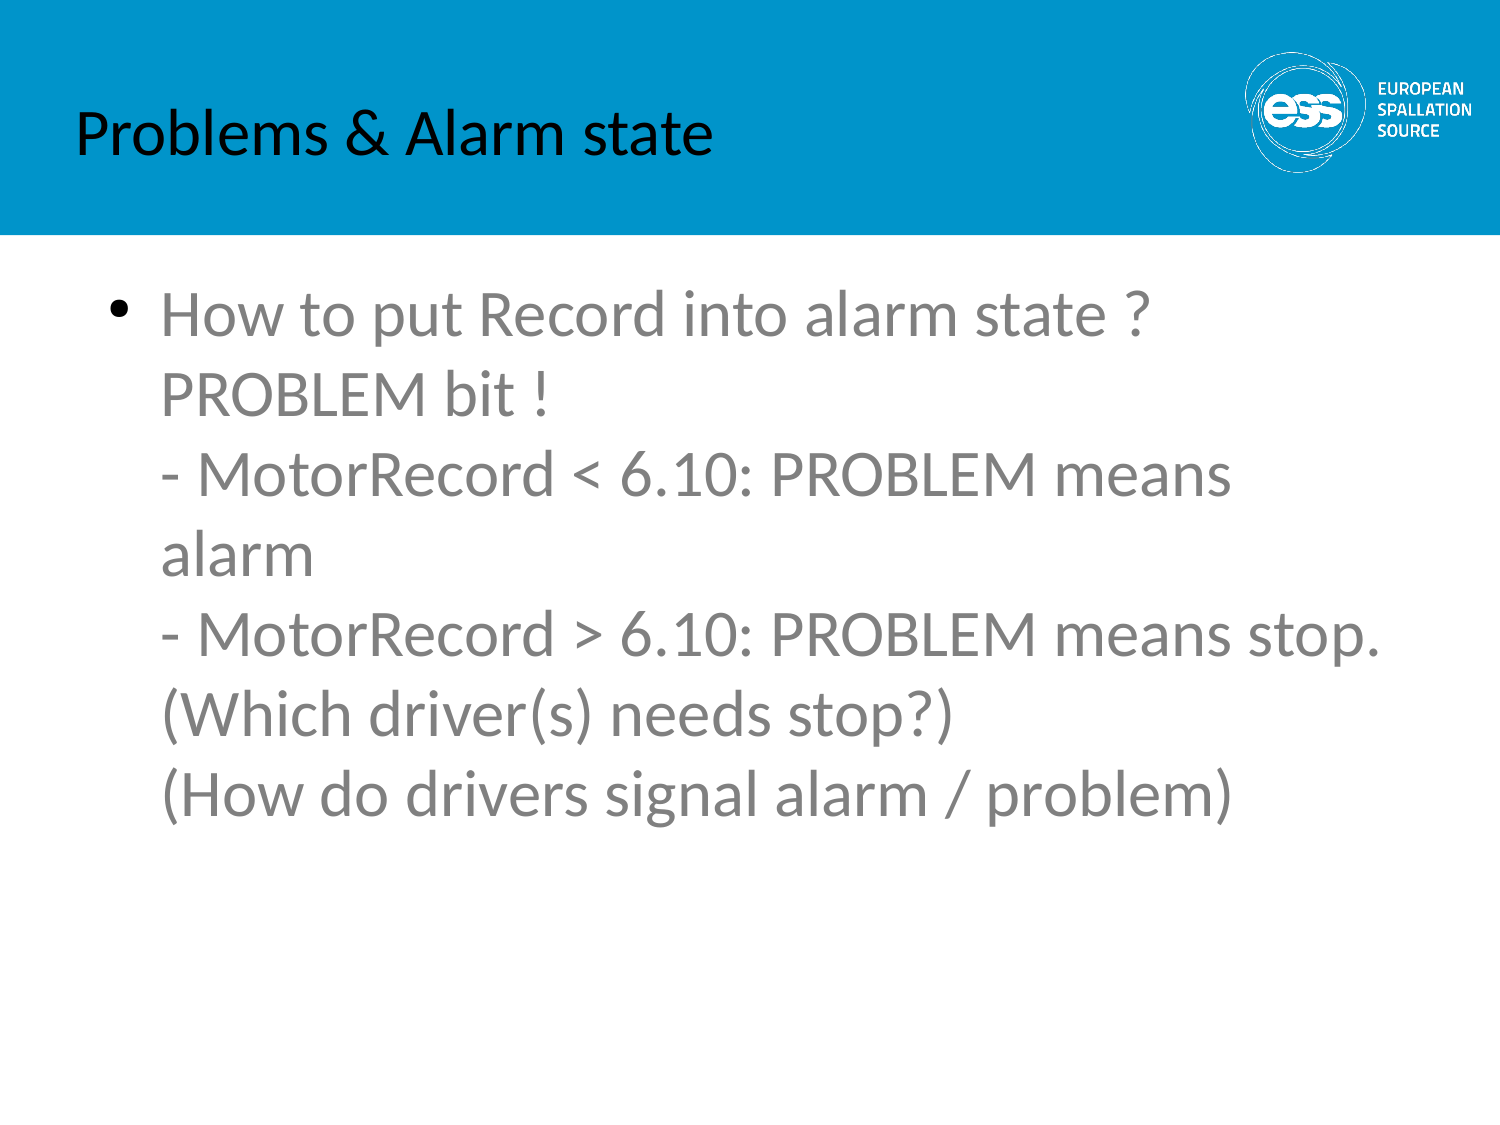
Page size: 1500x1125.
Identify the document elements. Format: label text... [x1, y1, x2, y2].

picture [1454, 83, 1458, 94]
picture [1436, 104, 1444, 115]
picture [1398, 109, 1406, 115]
title Problems & Alarm state [75, 45, 1247, 233]
list How to put Record into alarm state ? PROBLEM bit ! - MotorRecord < 6.10: PROBLEM means alarm - MotorRecord > 6.10: PROBLEM means stop. (Which driver(s) needs stop?) (How do drivers signal alarm / problem) [75, 262, 1426, 1005]
picture [1422, 125, 1428, 134]
picture [1264, 94, 1342, 127]
picture [1432, 125, 1438, 136]
picture [1400, 83, 1407, 94]
picture [1409, 104, 1415, 115]
picture [1379, 83, 1385, 94]
picture [1389, 104, 1393, 115]
picture [1418, 104, 1423, 115]
picture [1423, 83, 1430, 94]
picture [1443, 86, 1450, 93]
